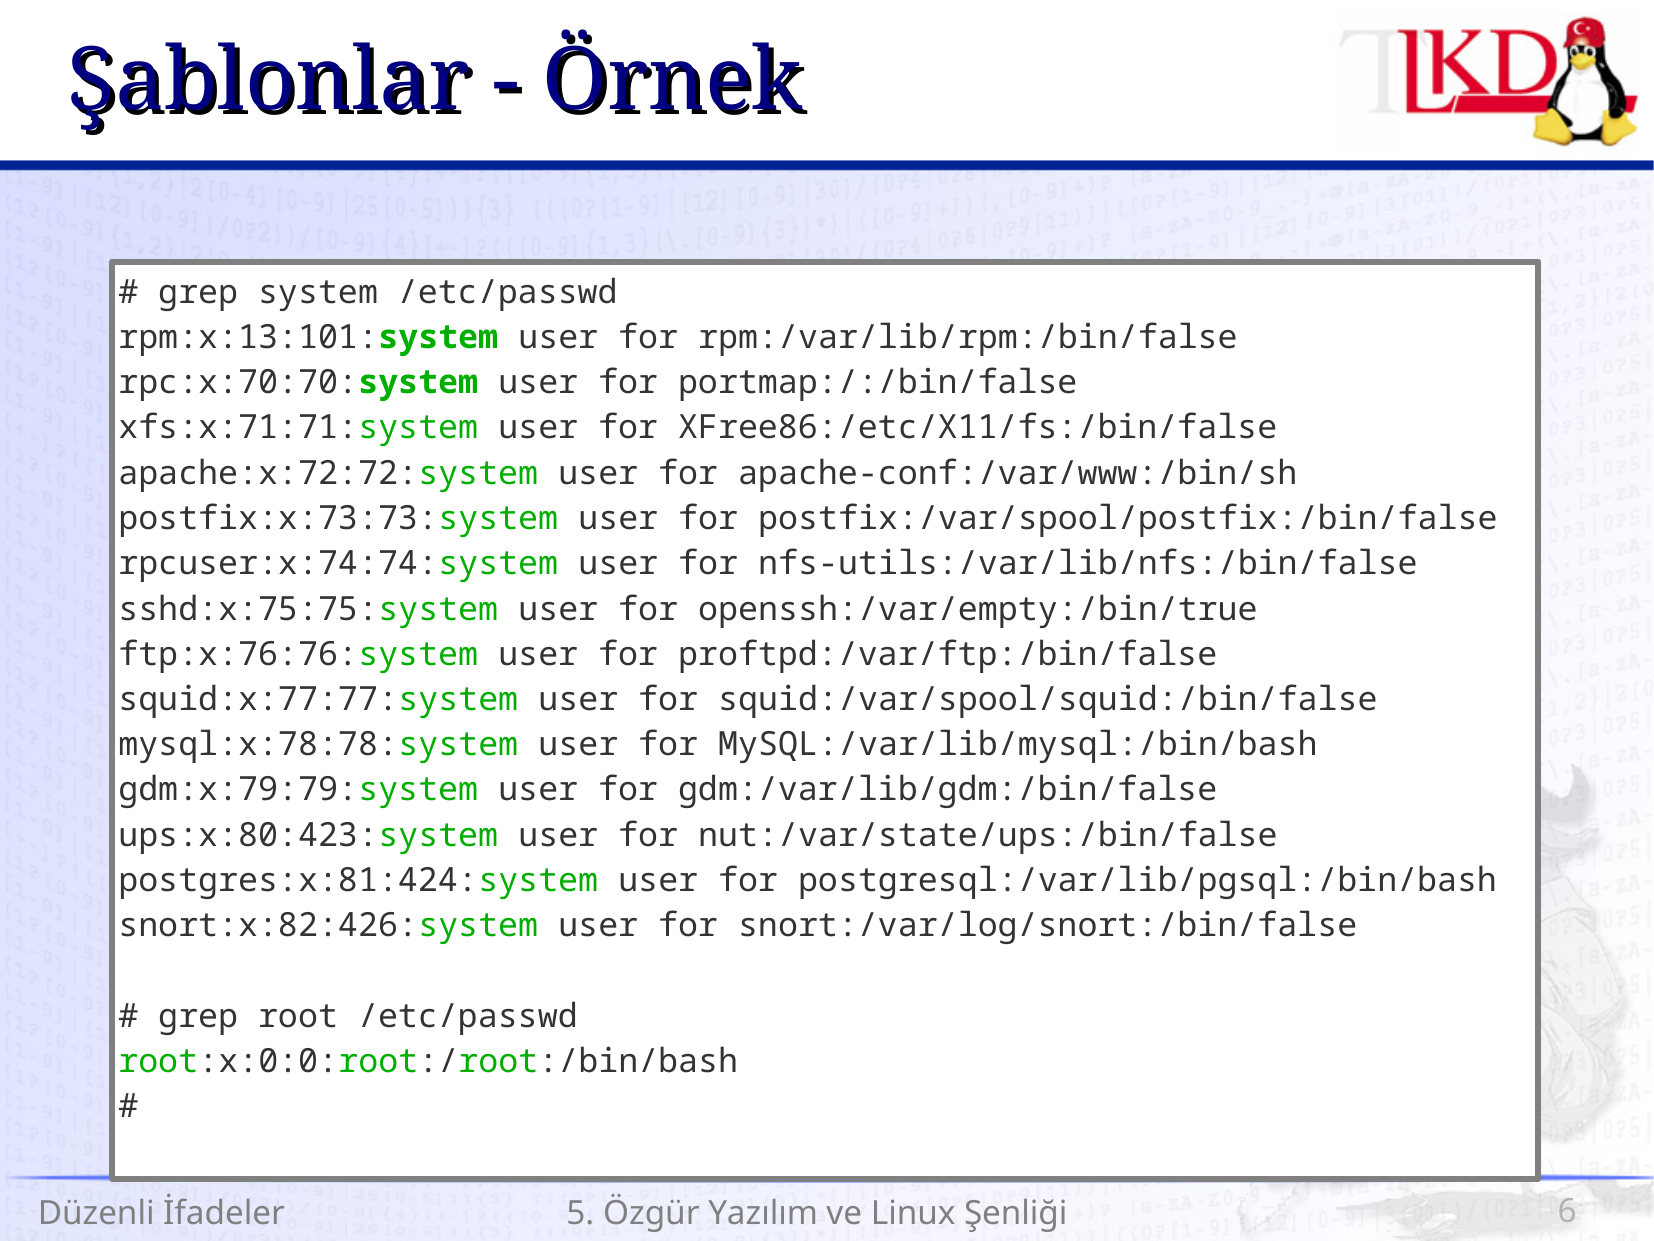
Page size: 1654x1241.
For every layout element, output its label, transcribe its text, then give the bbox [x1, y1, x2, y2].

picture [0, 0, 1654, 1241]
title Şablonlar - Örnek [67, 13, 1399, 138]
text_box # grep system /etc/passwd rpm:x:13:101:system user for rpm:/var/lib/rpm:/bin/false rpc:x:70:70:system user for portmap:/:/bin/false xfs:x:71:71:system user for XFree86:/etc/X11/fs:/bin/false apache:x:72:72:system user for apache-conf:/var/www:/bin/sh postfix:x:73:73:system user for postfix:/var/spool/postfix:/bin/false rpcuser:x:74:74:system user for nfs-utils:/var/lib/nfs:/bin/false sshd:x:75:75:system user for openssh:/var/empty:/bin/true ftp:x:76:76:system user for proftpd:/var/ftp:/bin/false squid:x:77:77:system user for squid:/var/spool/squid:/bin/false mysql:x:78:78:system user for MySQL:/var/lib/mysql:/bin/bash gdm:x:79:79:system user for gdm:/var/lib/gdm:/bin/false ups:x:80:423:system user for nut:/var/state/ups:/bin/false postgres:x:81:424:system user for postgresql:/var/lib/pgsql:/bin/bash snort:x:82:426:system user for snort:/var/log/snort:/bin/false # grep root /etc/passwd root:x:0:0:root:/root:/bin/bash # [112, 261, 1539, 1087]
